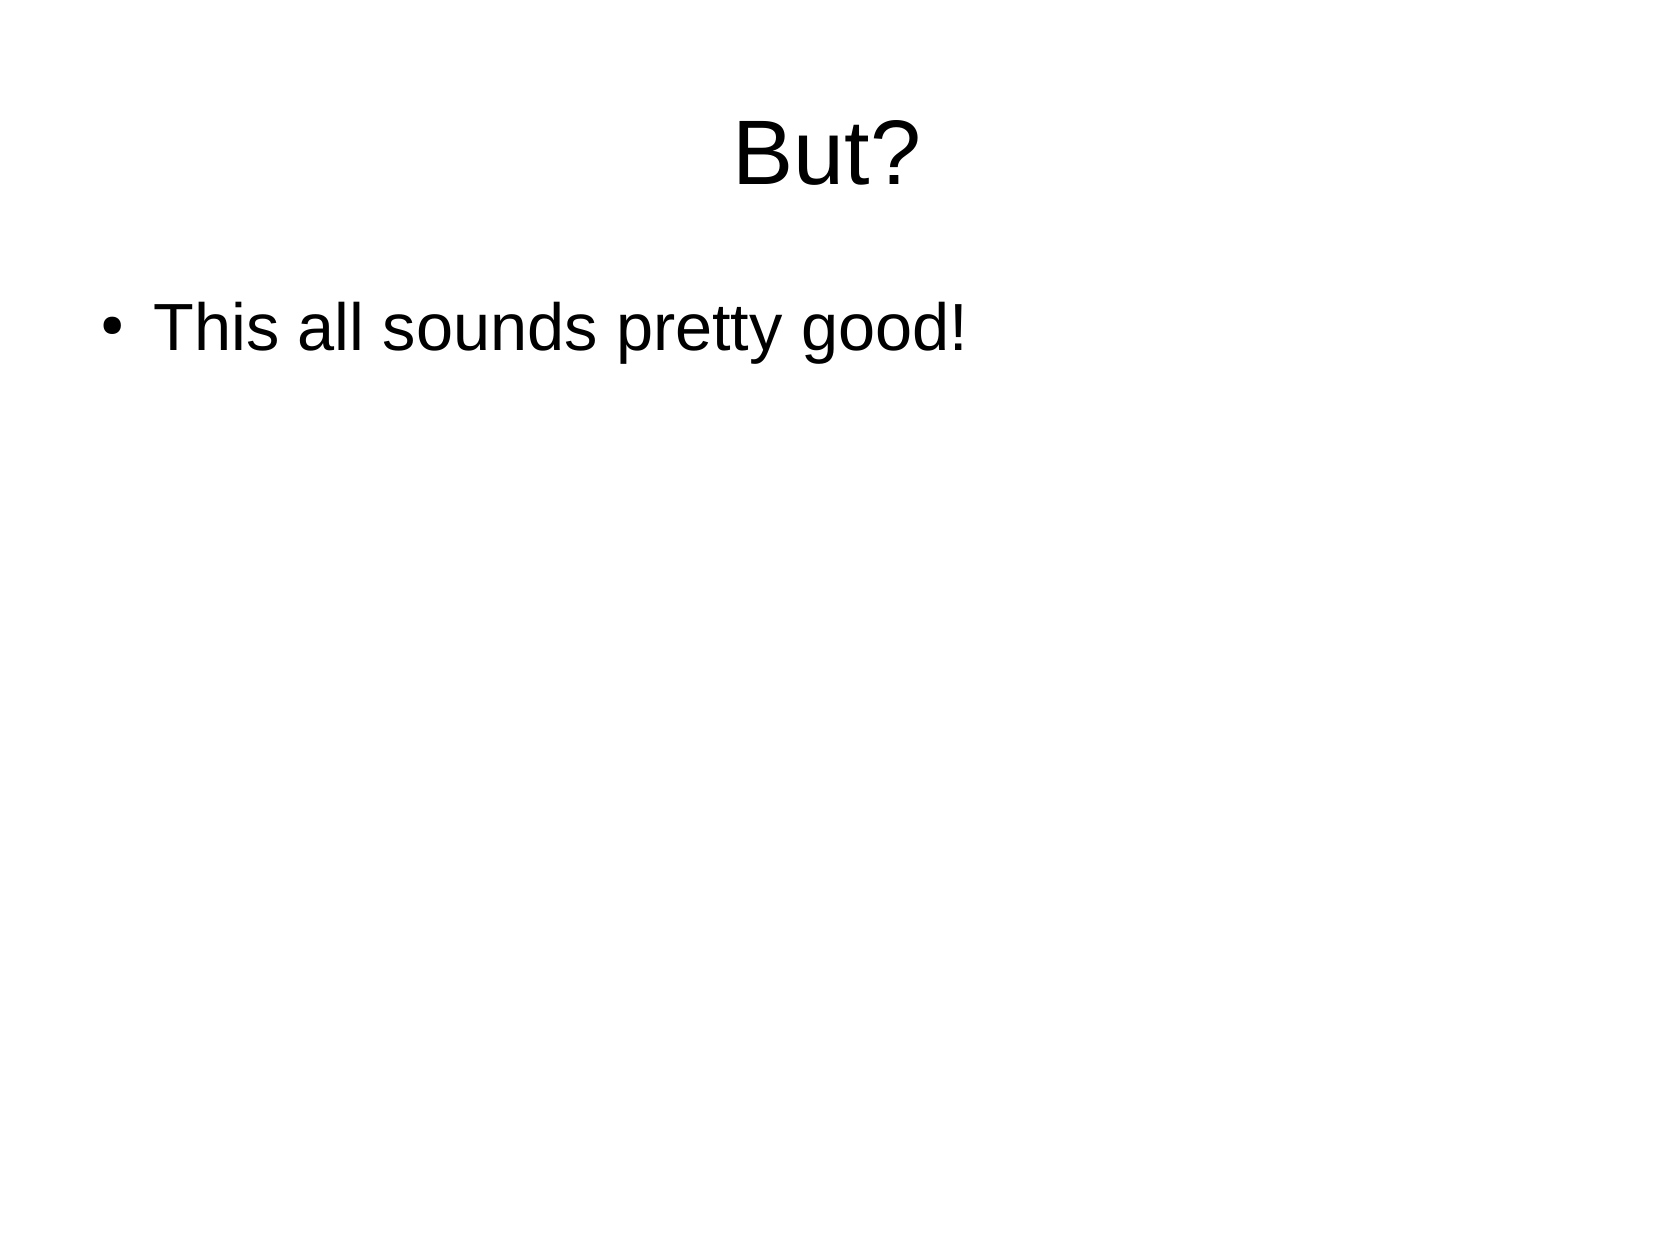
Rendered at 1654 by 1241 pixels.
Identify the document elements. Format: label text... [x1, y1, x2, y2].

list This all sounds pretty good! [82, 290, 1571, 1109]
title But? [82, 49, 1571, 257]
